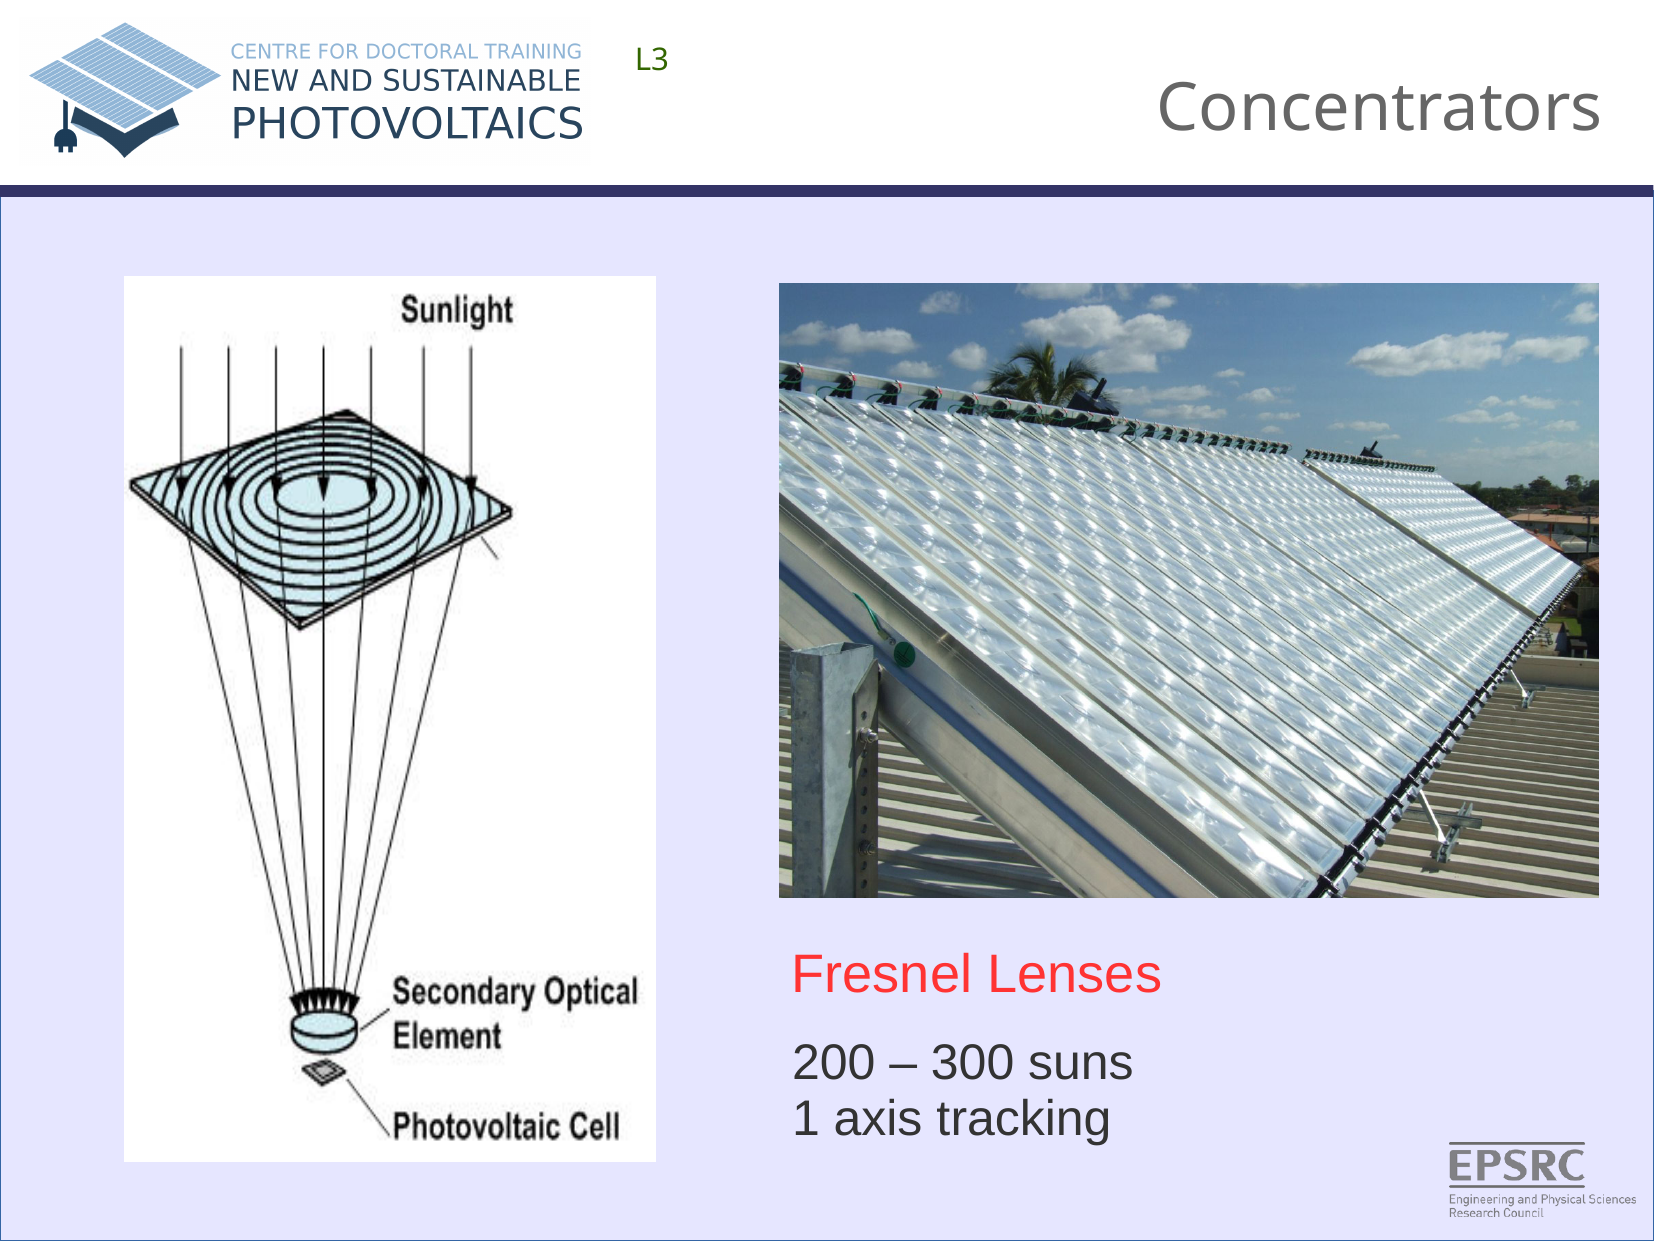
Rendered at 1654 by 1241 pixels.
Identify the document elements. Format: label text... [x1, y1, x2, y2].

text_box Fresnel Lenses [773, 933, 1181, 1015]
text_box 200 – 300 suns 1 axis tracking [774, 1024, 1152, 1158]
text_box Concentrators [767, 52, 1619, 142]
picture [1449, 1142, 1636, 1217]
picture [779, 283, 1599, 898]
picture [19, 17, 591, 166]
picture [124, 276, 656, 1162]
text_box L3 [620, 29, 880, 80]
text_box [0, 197, 1654, 1241]
